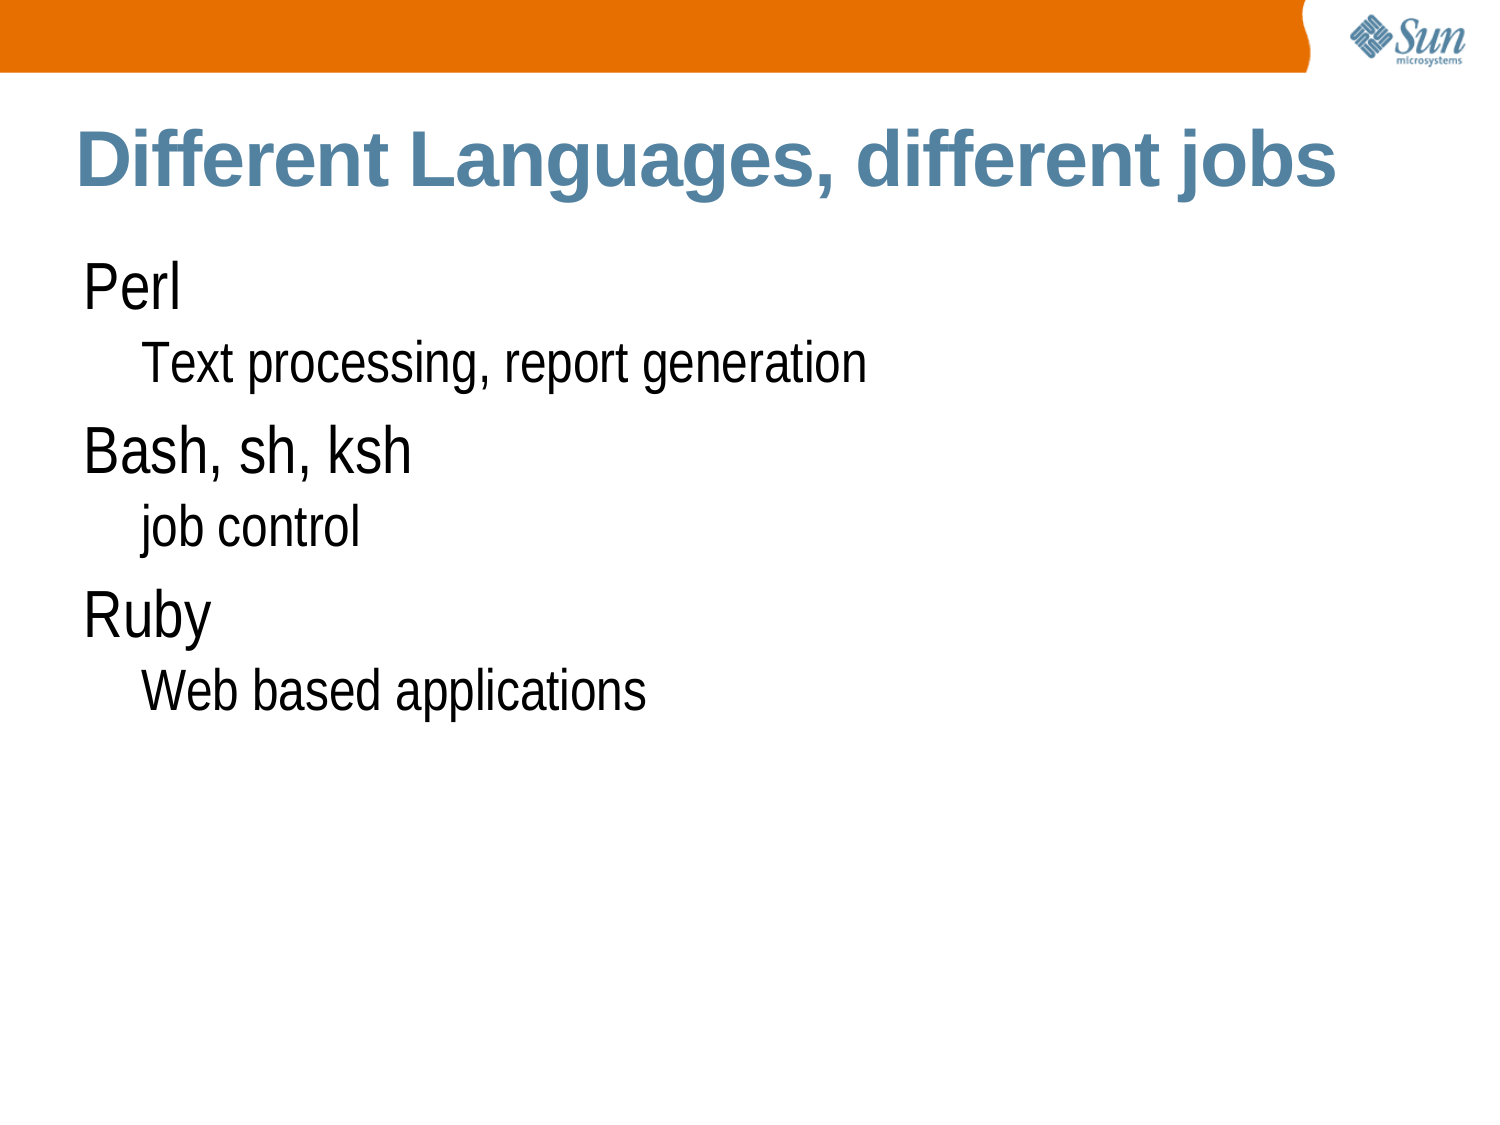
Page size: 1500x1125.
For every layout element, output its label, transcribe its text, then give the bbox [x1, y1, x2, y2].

list Perl Text processing, report generation Bash, sh, ksh job control Ruby Web based applications [64, 257, 1402, 1017]
title Different Languages, different jobs [75, 122, 1438, 228]
picture [0, 0, 1500, 75]
